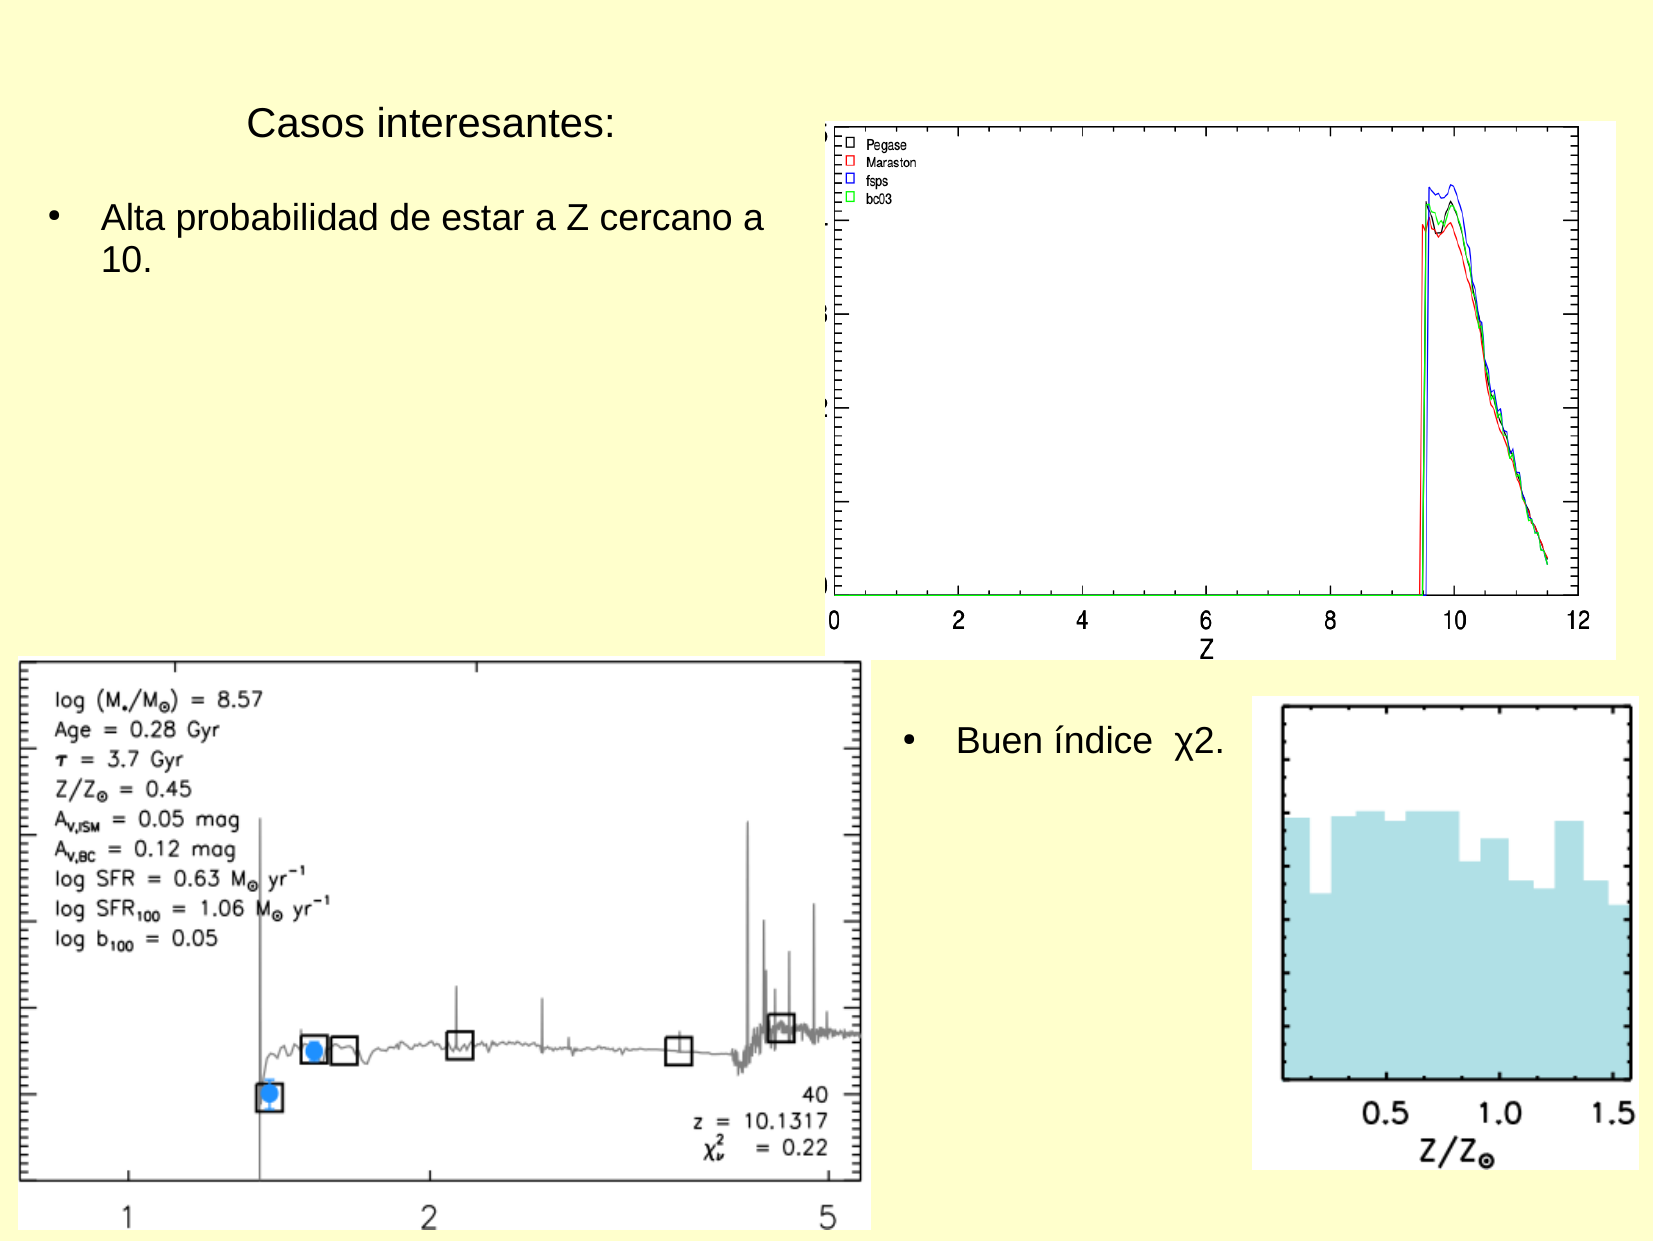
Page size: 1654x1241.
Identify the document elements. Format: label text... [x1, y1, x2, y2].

list Buen índice χ2. [885, 720, 1246, 1111]
picture [1252, 696, 1639, 1171]
title Casos interesantes: [82, 49, 781, 196]
picture [18, 121, 1616, 1231]
list Alta probabilidad de estar a Z cercano a 10. [30, 196, 796, 557]
